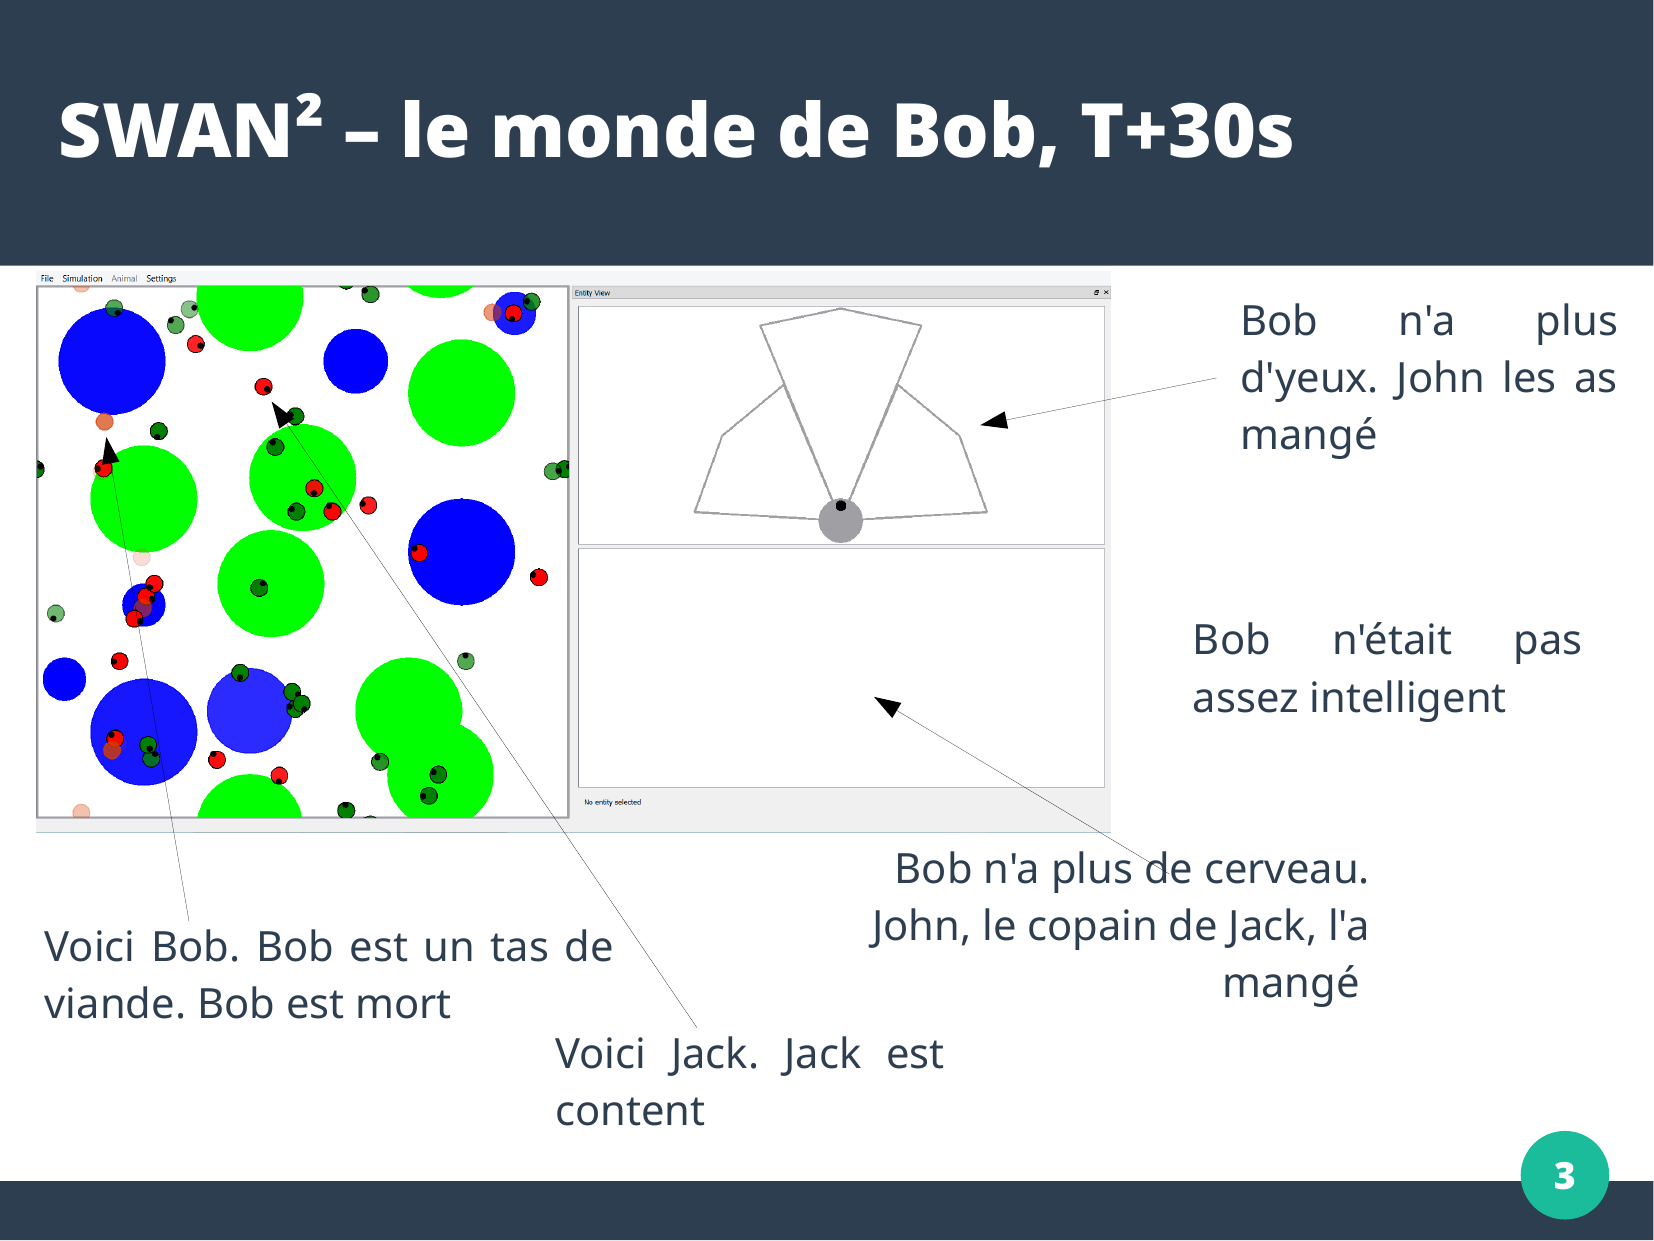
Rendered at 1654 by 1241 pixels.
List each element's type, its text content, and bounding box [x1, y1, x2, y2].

title SWAN² – le monde de Bob, T+30s [59, 49, 1595, 207]
text_box Bob n'était pas assez intelligent [1192, 614, 1583, 721]
text_box Voici Bob. Bob est un tas de viande. Bob est mort [44, 921, 615, 1027]
text_box Voici Jack. Jack est content [555, 1027, 945, 1134]
text_box Bob n'a plus d'yeux. John les as mangé [1240, 303, 1619, 449]
picture [36, 271, 1111, 833]
text_box Bob n'a plus de cerveau. John, le copain de Jack, l'a mangé [838, 851, 1371, 998]
